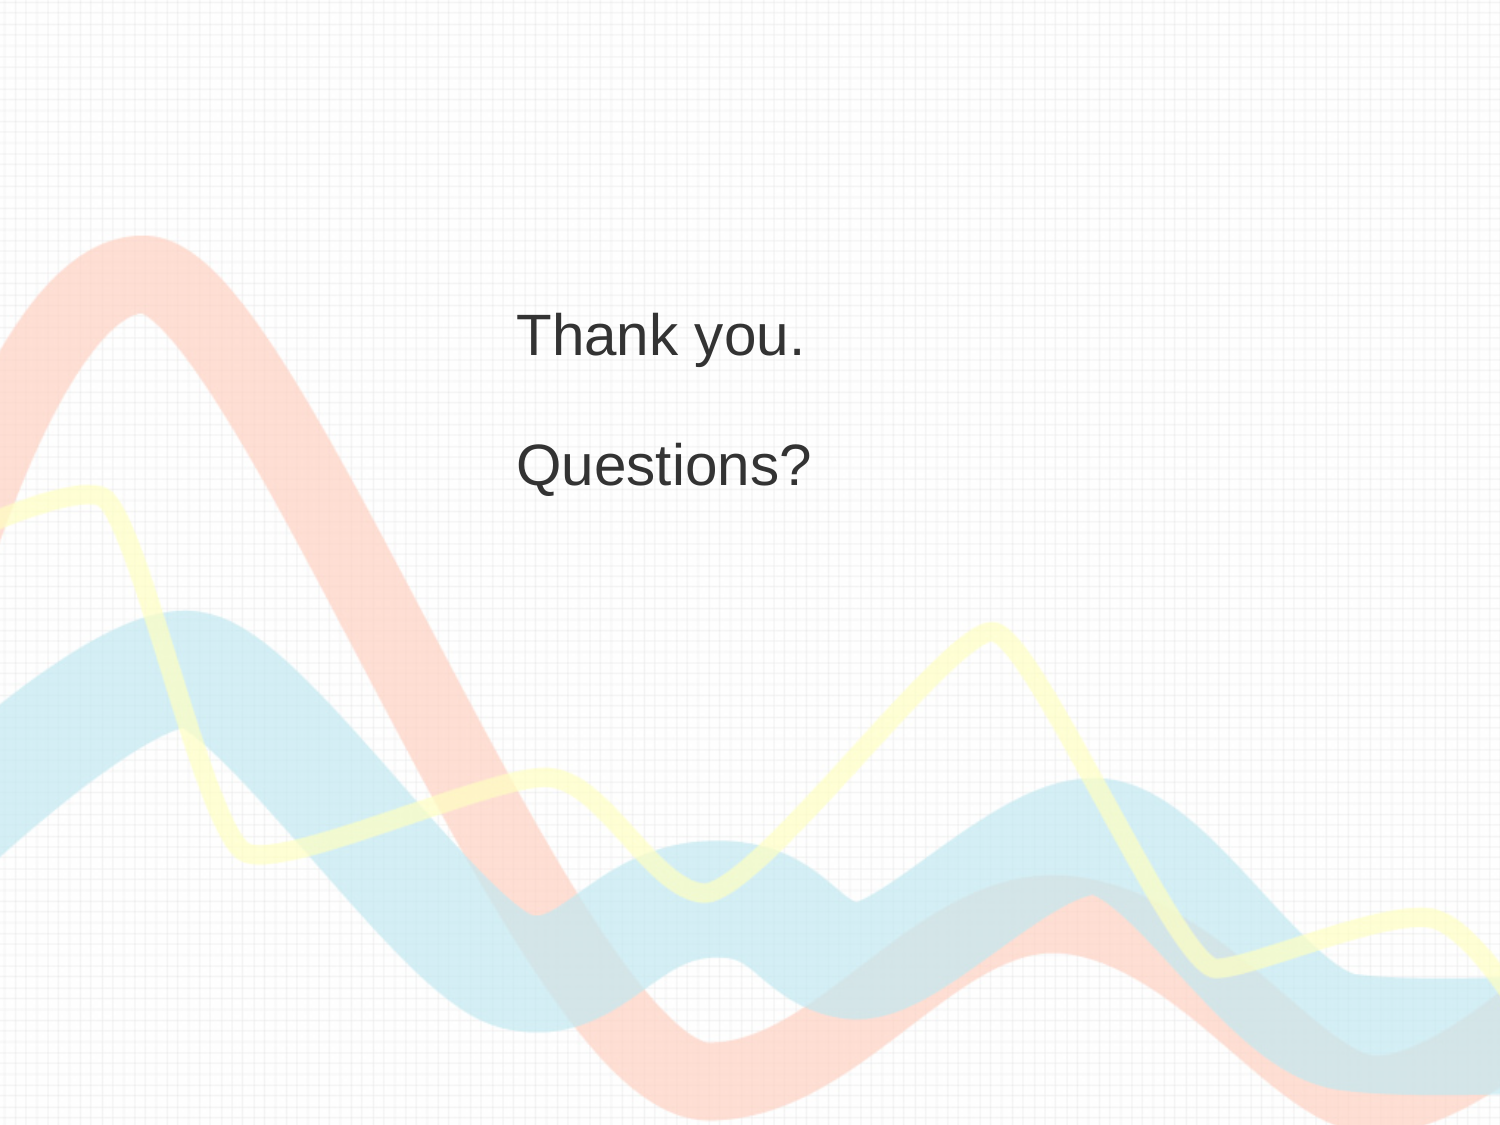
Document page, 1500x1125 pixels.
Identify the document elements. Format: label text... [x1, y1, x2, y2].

text_box Thank you. Questions? [501, 295, 1270, 739]
